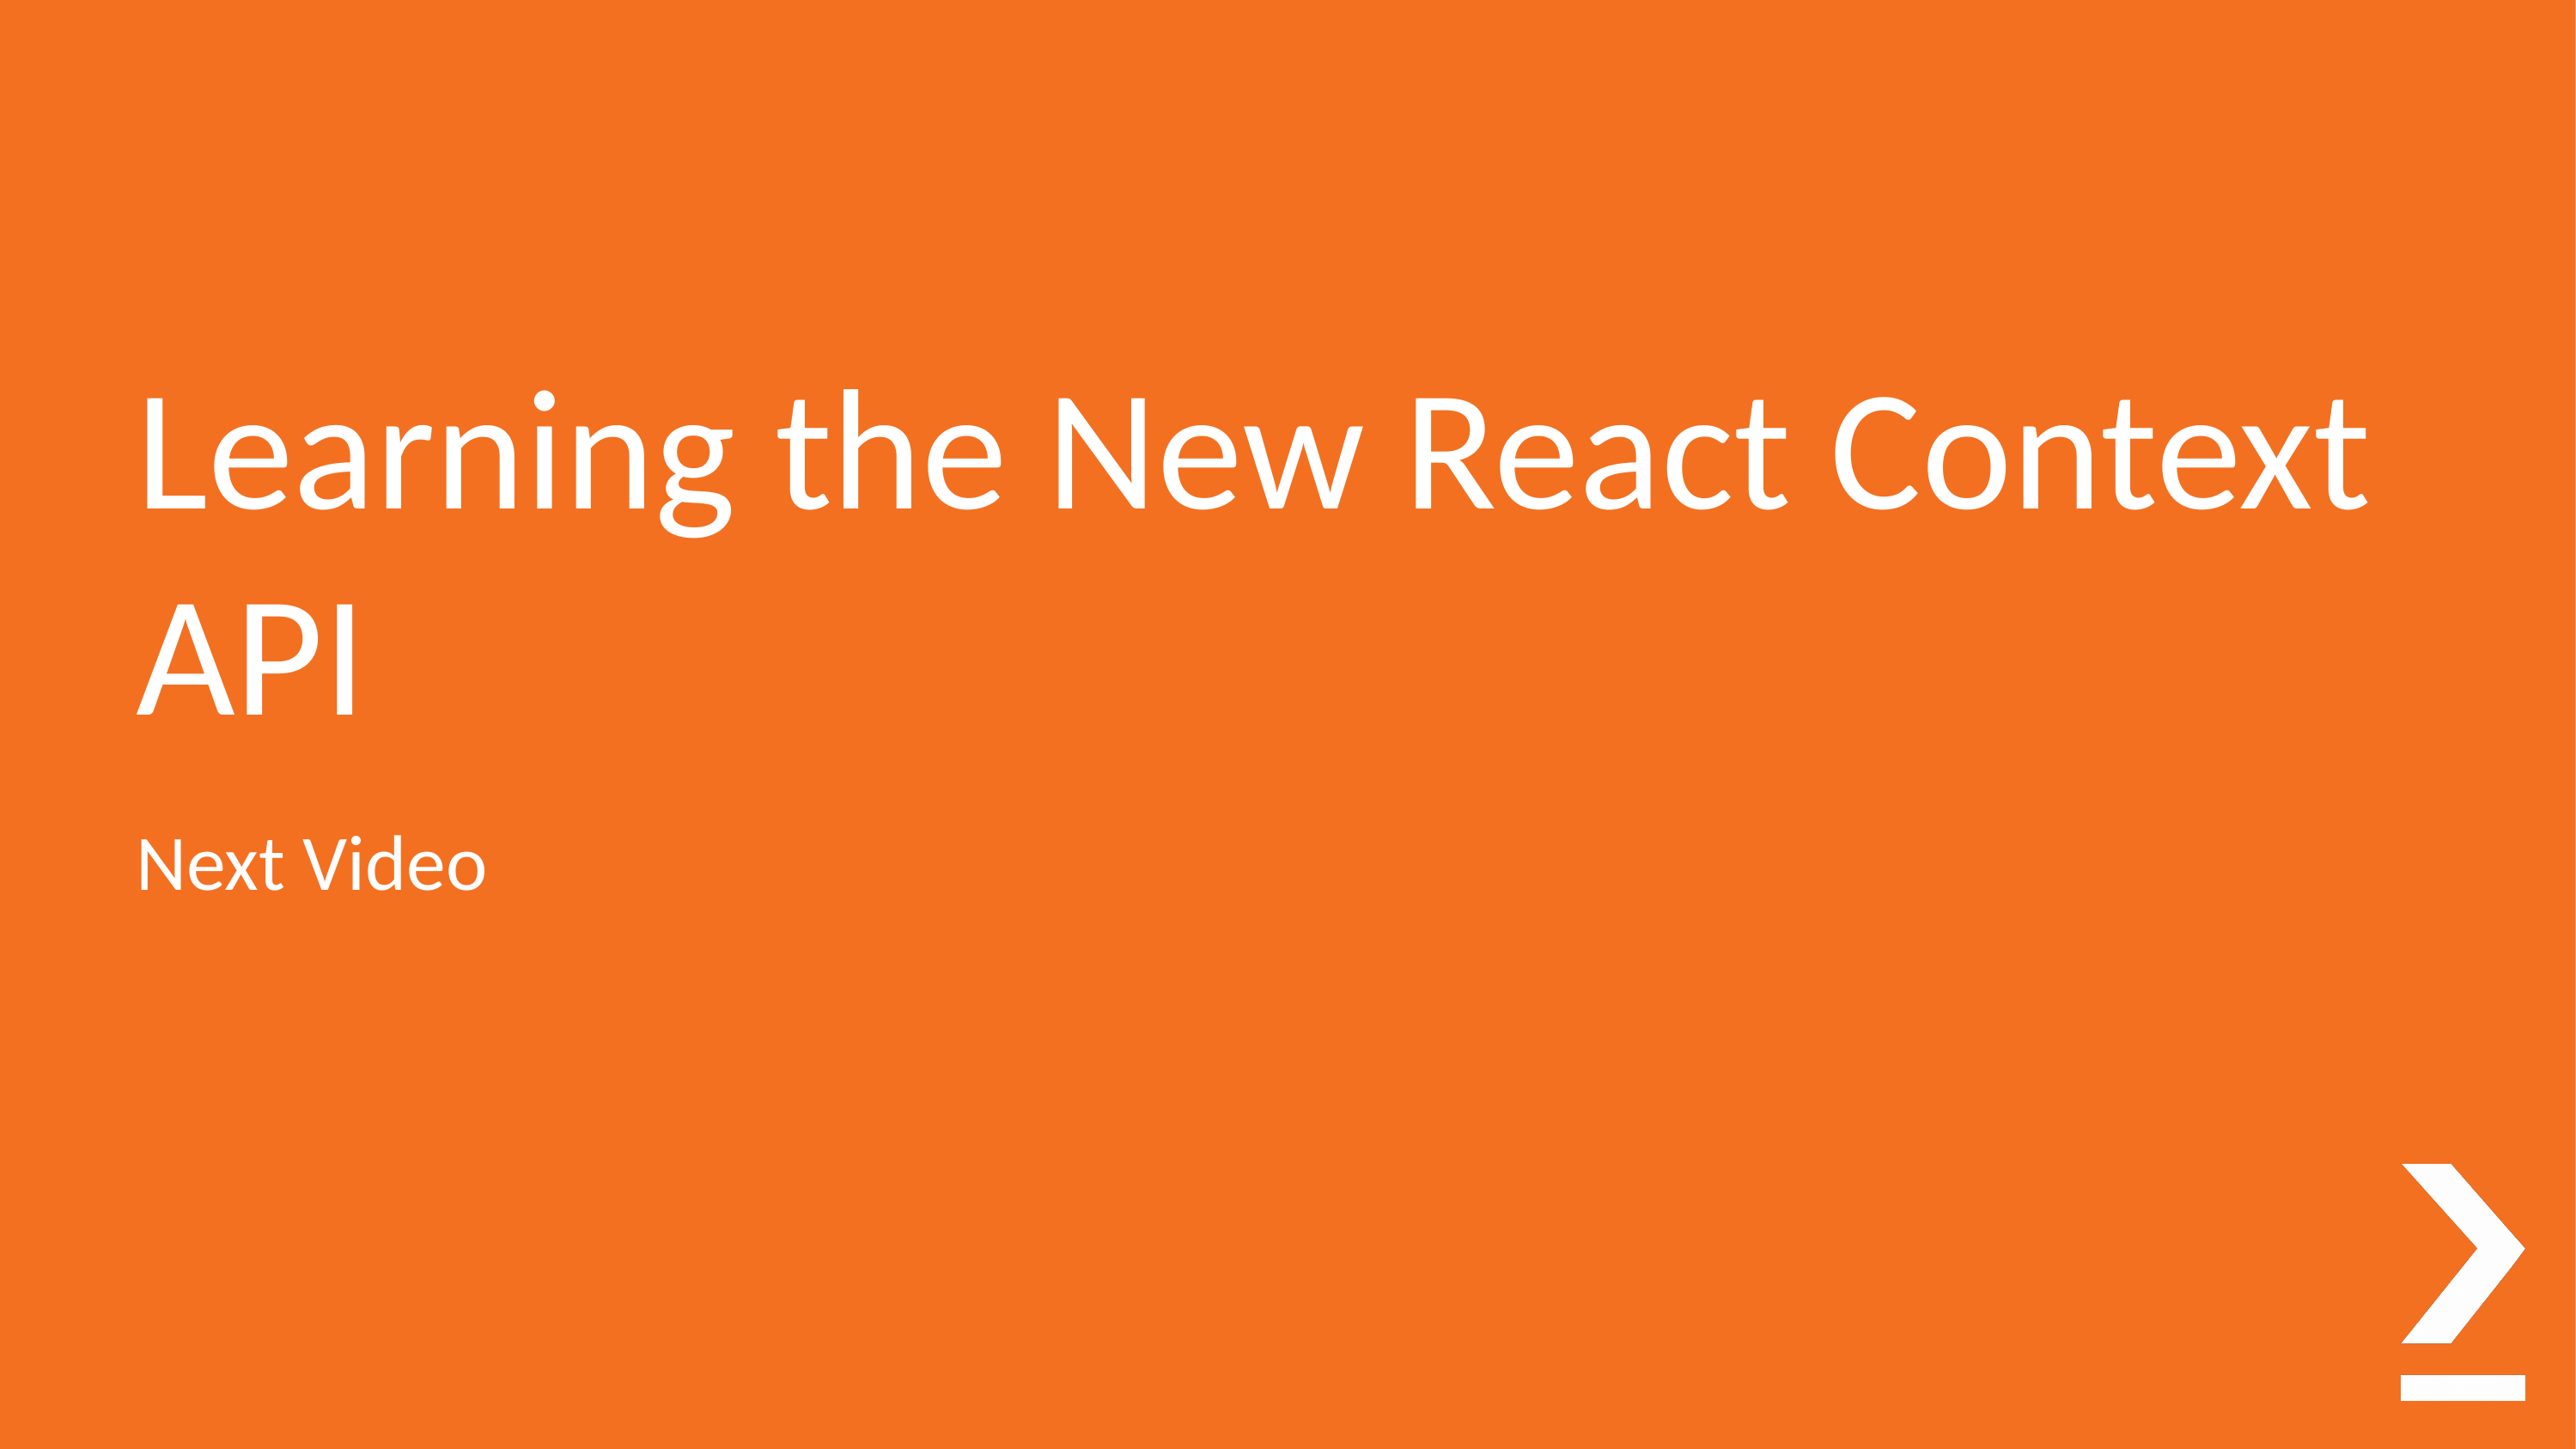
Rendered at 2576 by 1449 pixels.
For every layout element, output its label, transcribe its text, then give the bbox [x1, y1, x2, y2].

picture [2401, 1164, 2525, 1401]
title Learning the New React Context API [110, 512, 2427, 776]
subtitle Next Video [110, 785, 2427, 908]
